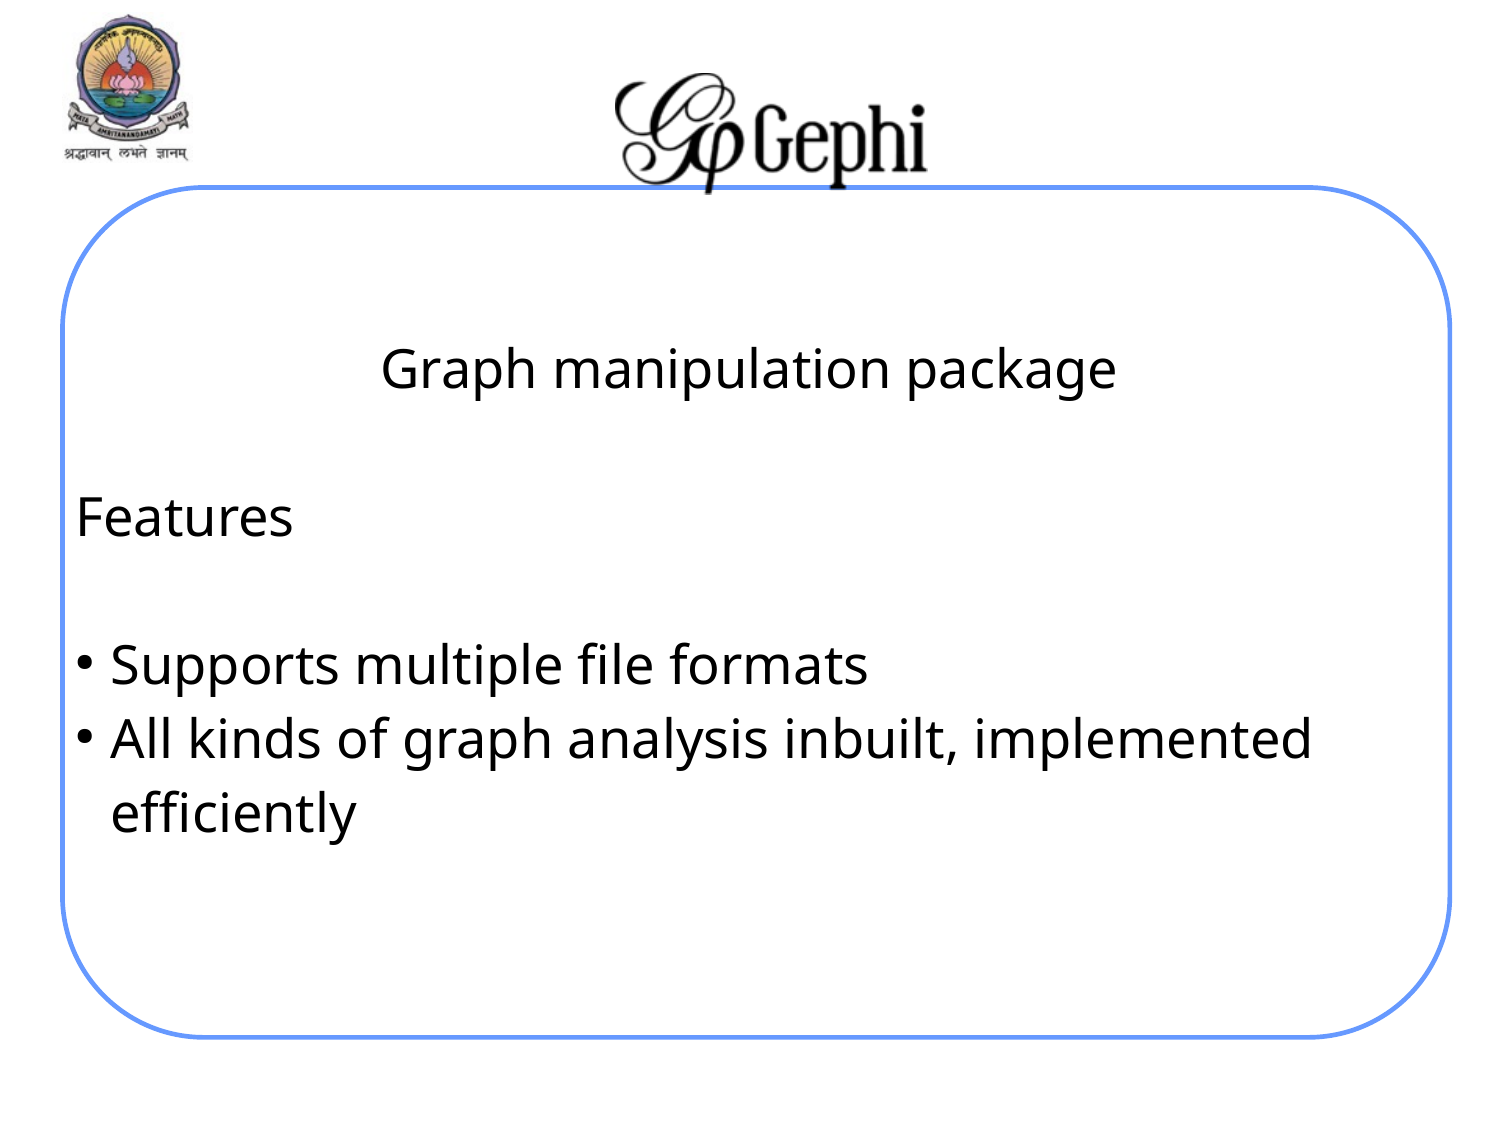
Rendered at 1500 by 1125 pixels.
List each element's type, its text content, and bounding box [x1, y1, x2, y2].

picture [62, 12, 193, 163]
subtitle Graph manipulation package Features Supports multiple file formats All kinds of graph analysis inbuilt, implemented efficiently [75, 263, 1425, 916]
picture [615, 73, 928, 196]
